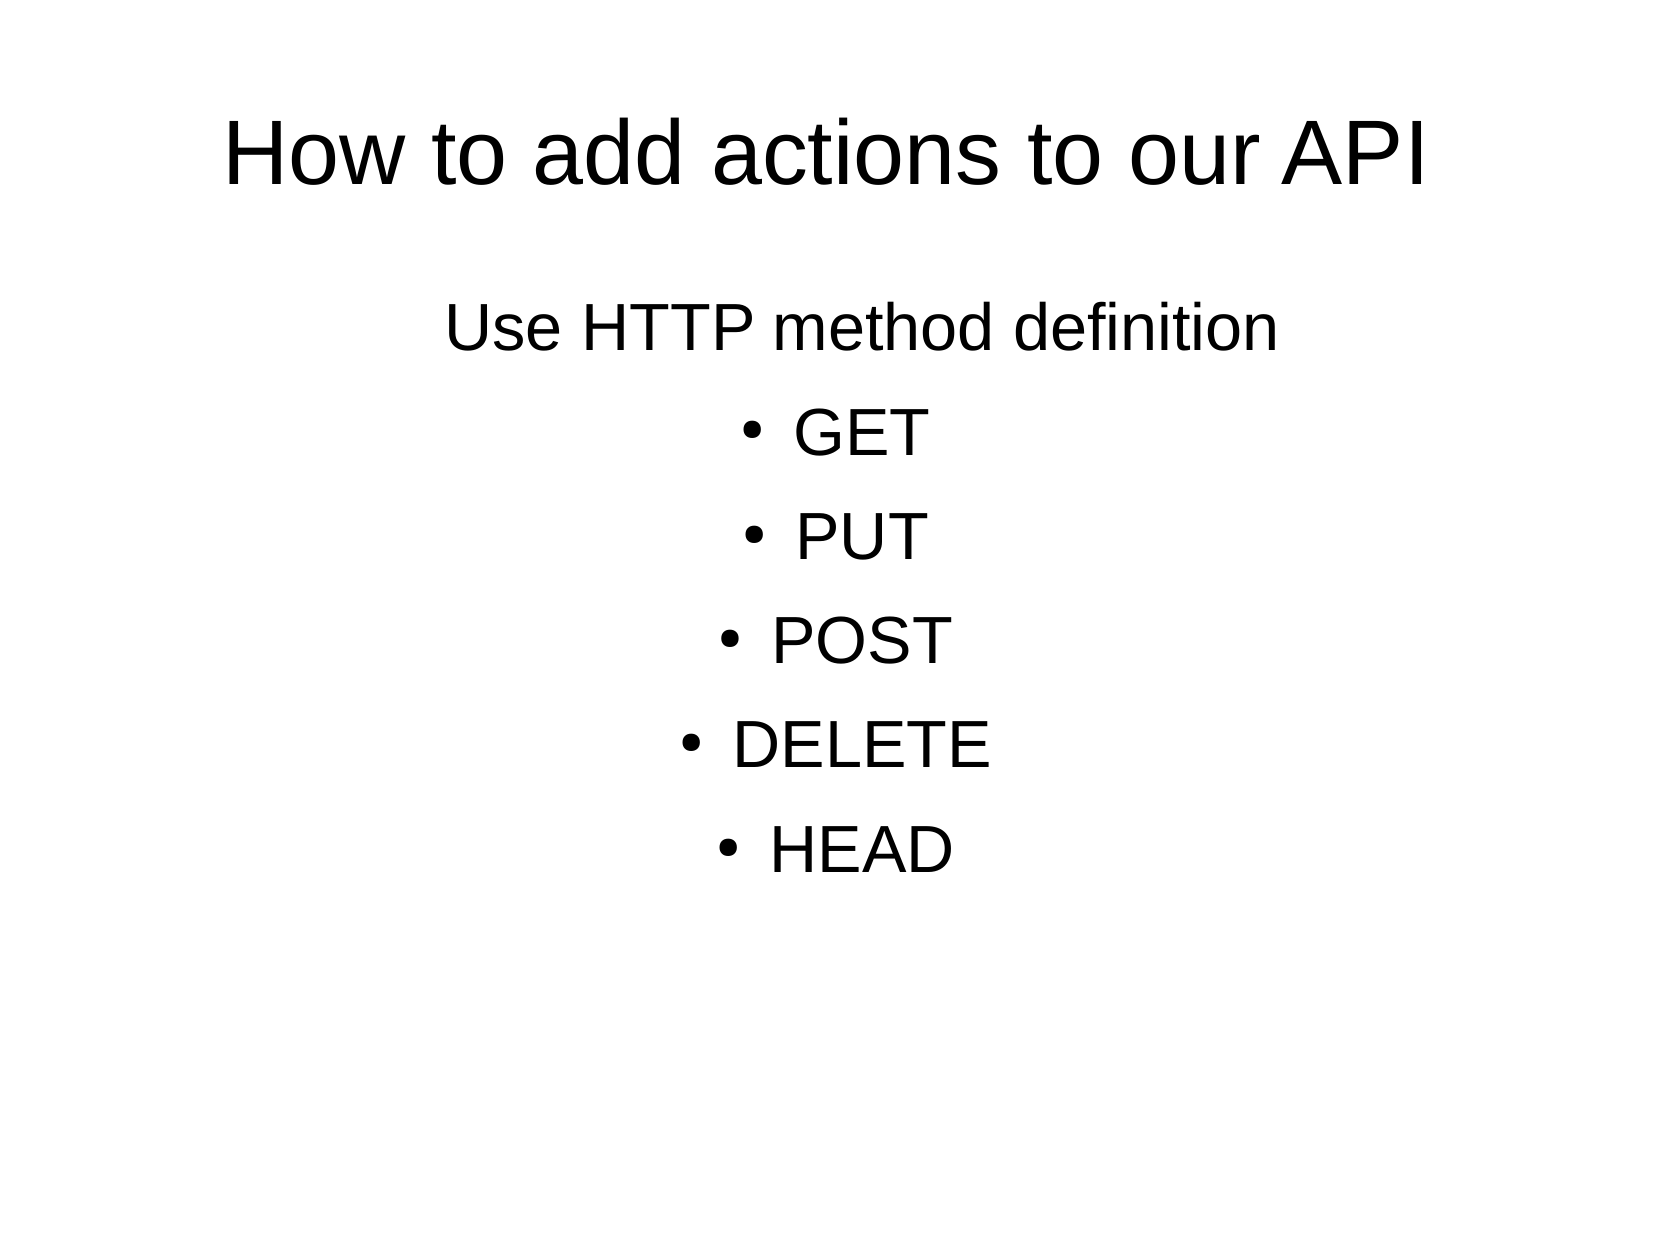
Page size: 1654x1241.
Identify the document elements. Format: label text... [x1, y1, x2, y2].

list Use HTTP method definition GET PUT POST DELETE HEAD [82, 290, 1571, 1010]
title How to add actions to our API [82, 49, 1571, 257]
